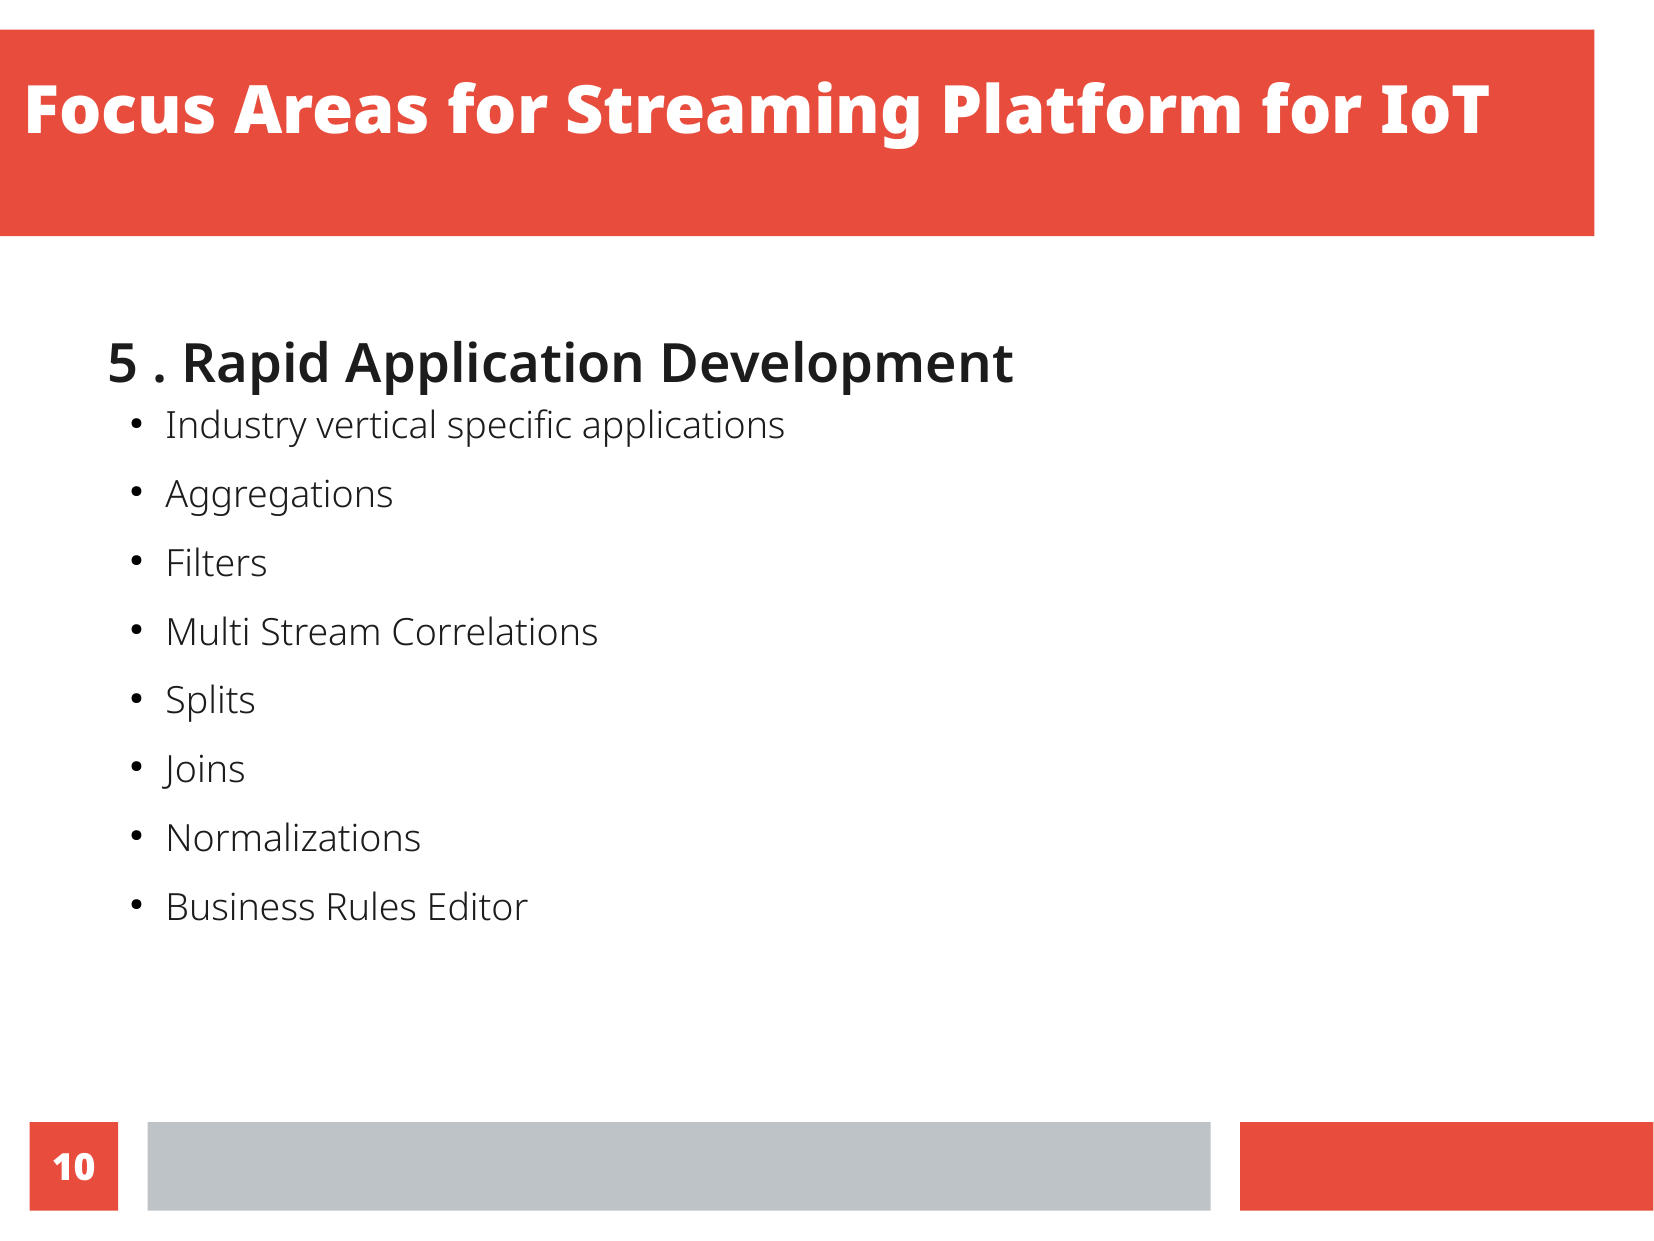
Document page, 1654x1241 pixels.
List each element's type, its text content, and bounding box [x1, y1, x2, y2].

list 5 . Rapid Application Development Industry vertical specific applications Aggregations Filters Multi Stream Correlations Splits Joins Normalizations Business Rules Editor [59, 324, 1565, 1093]
title Focus Areas for Streaming Platform for IoT [23, 59, 1595, 154]
